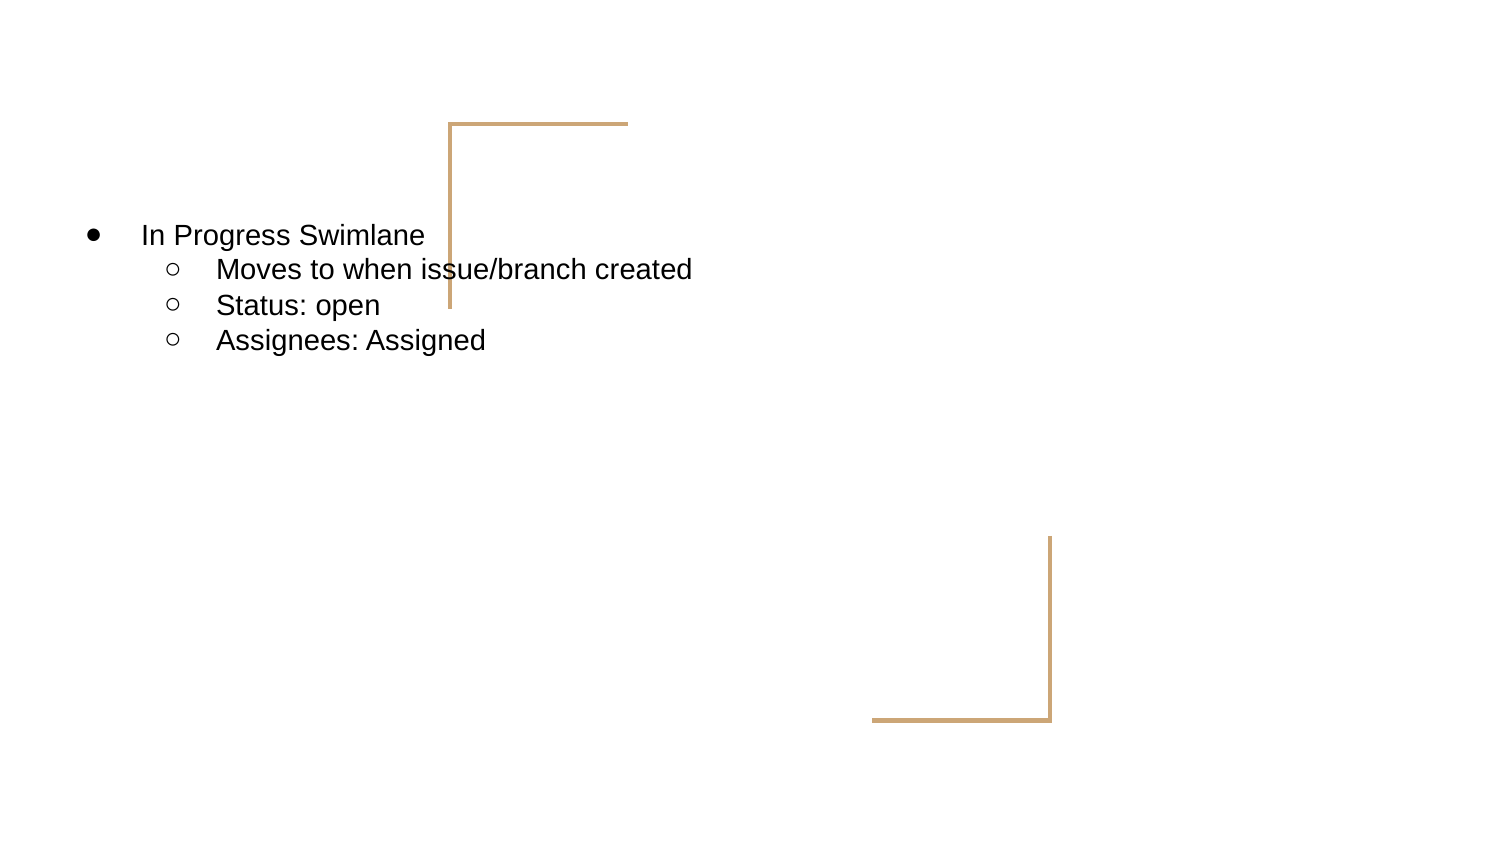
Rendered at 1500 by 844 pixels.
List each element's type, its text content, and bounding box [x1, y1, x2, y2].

list In Progress Swimlane Moves to when issue/branch created Status: open Assignees: Assigned [51, 200, 1449, 752]
title [51, 51, 1449, 189]
